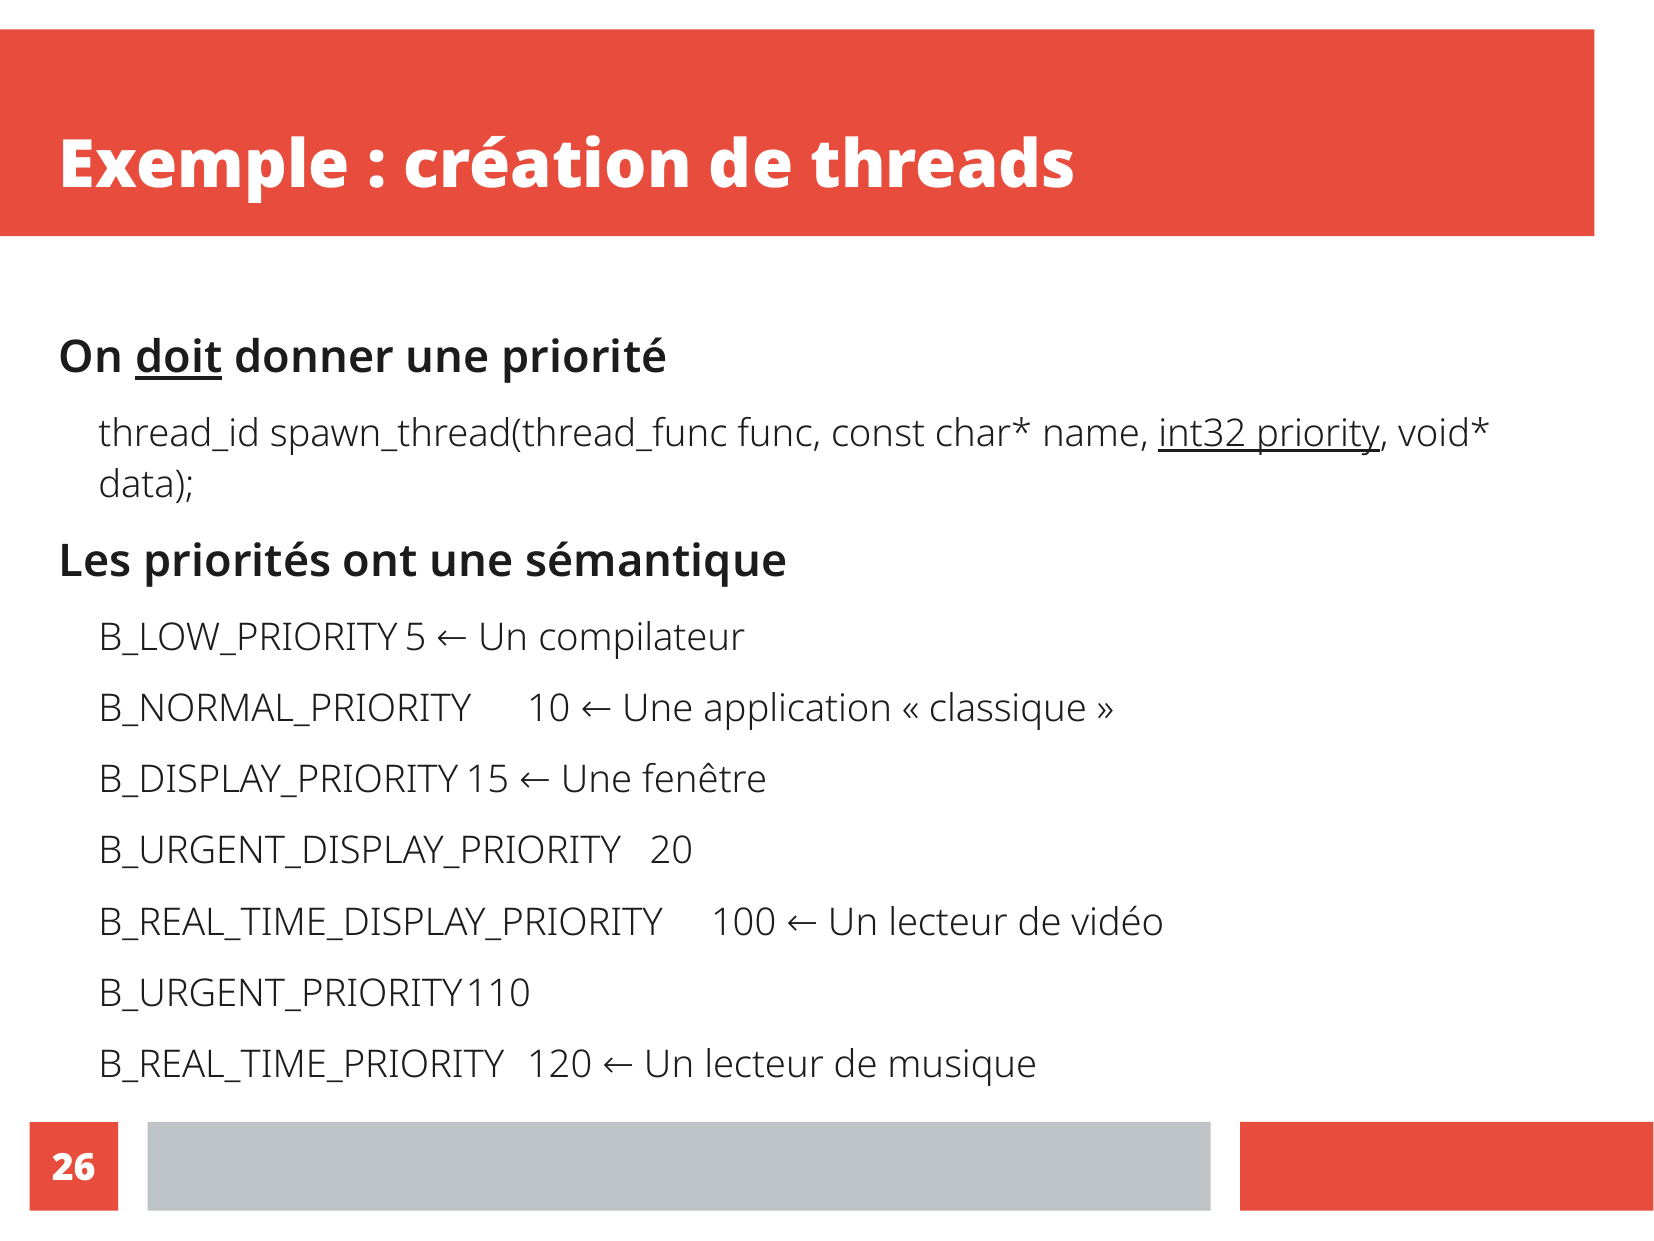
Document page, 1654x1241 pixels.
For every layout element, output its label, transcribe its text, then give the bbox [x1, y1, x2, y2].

list On doit donner une priorité thread_id spawn_thread(thread_func func, const char* name, int32 priority, void* data); Les priorités ont une sémantique B_LOW_PRIORITY 5 ← Un compilateur B_NORMAL_PRIORITY 10 ← Une application « classique » B_DISPLAY_PRIORITY 15 ← Une fenêtre B_URGENT_DISPLAY_PRIORITY 20 B_REAL_TIME_DISPLAY_PRIORITY 100 ← Un lecteur de vidéo B_URGENT_PRIORITY 110 B_REAL_TIME_PRIORITY 120 ← Un lecteur de musique [59, 324, 1565, 1093]
title Exemple : création de threads [59, 59, 1595, 207]
